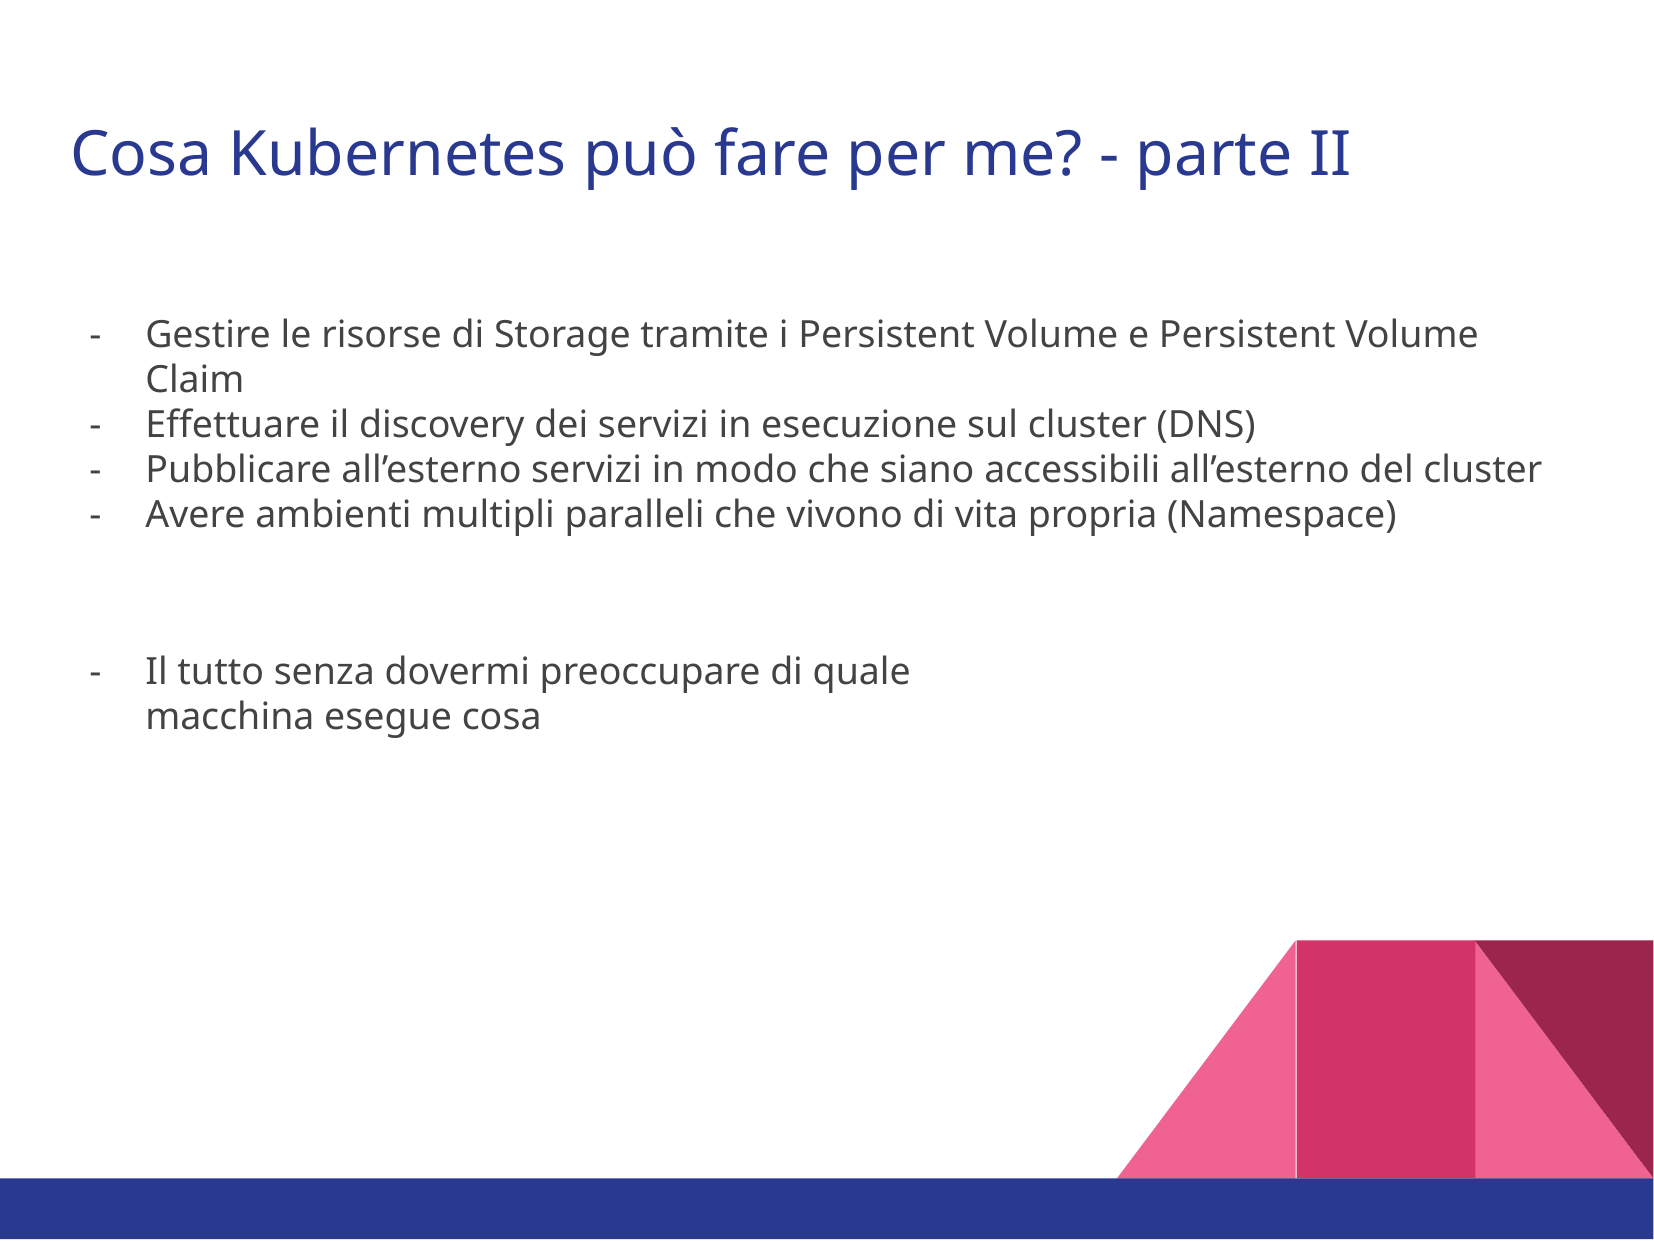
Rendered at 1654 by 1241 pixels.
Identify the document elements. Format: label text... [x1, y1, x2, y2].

title Cosa Kubernetes può fare per me? - parte II [55, 98, 1614, 245]
list Gestire le risorse di Storage tramite i Persistent Volume e Persistent Volume Claim Effettuare il discovery dei servizi in esecuzione sul cluster (DNS) Pubblicare all’esterno servizi in modo che siano accessibili all’esterno del cluster Avere ambienti multipli paralleli che vivono di vita propria (Namespace) Il tutto senza dovermi preoccupare di quale macchina esegue cosa [55, 295, 1597, 1101]
